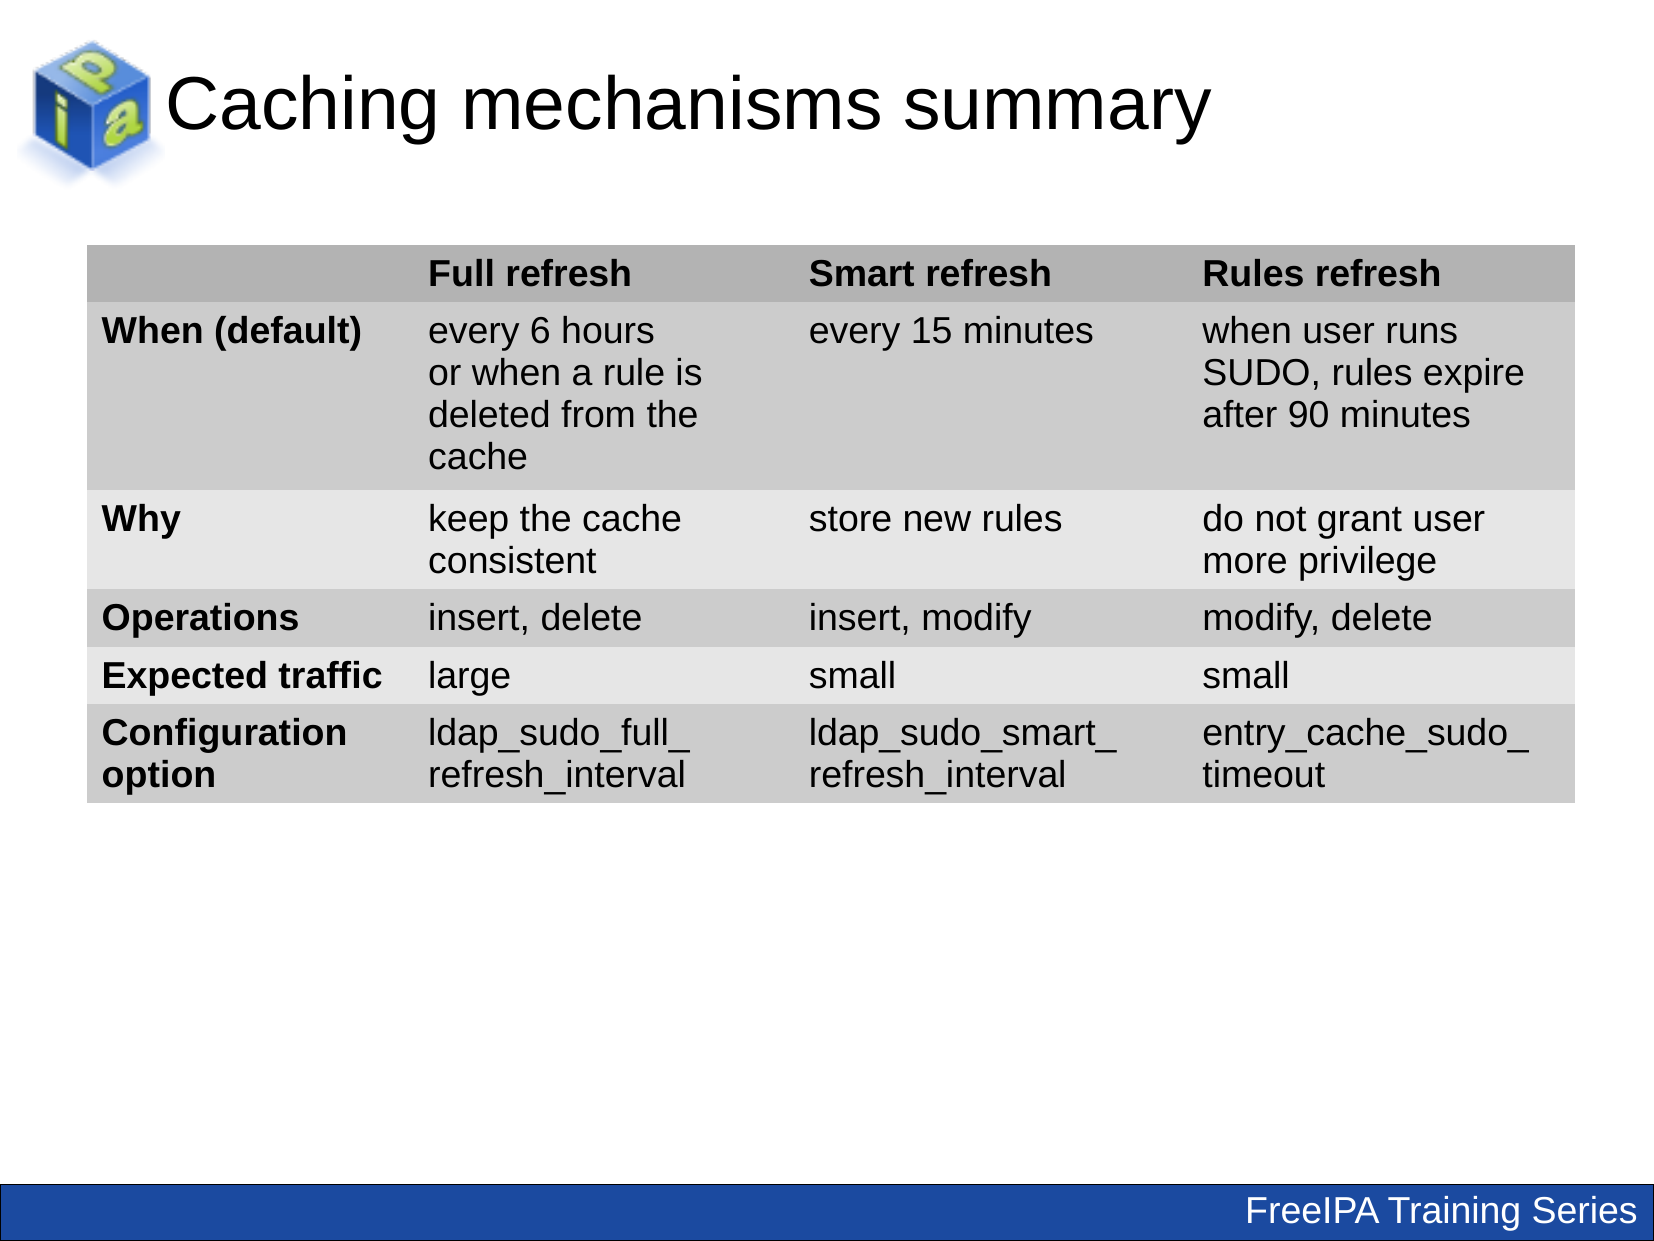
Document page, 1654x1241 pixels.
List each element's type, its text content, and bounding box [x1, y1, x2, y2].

table_cell When (default) [87, 302, 413, 490]
table_cell Configuration option [87, 704, 413, 803]
table_cell large [413, 647, 794, 704]
table_header Smart refresh [794, 245, 1188, 302]
picture [17, 34, 165, 193]
table_cell every 6 hours or when a rule is deleted from the cache [413, 302, 794, 490]
table_header Full refresh [413, 245, 794, 302]
table_cell do not grant user more privilege [1188, 490, 1575, 589]
table_cell insert, modify [794, 589, 1188, 647]
table_cell ldap_sudo_smart_ refresh_interval [794, 704, 1188, 803]
table_cell entry_cache_sudo_ timeout [1188, 704, 1575, 803]
table_cell every 15 minutes [794, 302, 1188, 490]
table_header Rules refresh [1188, 245, 1575, 302]
table_cell store new rules [794, 490, 1188, 589]
table_cell small [1188, 647, 1575, 704]
table_cell ldap_sudo_full_ refresh_interval [413, 704, 794, 803]
table_header [87, 245, 413, 302]
table_cell Why [87, 490, 413, 589]
table_cell insert, delete [413, 589, 794, 647]
table_cell when user runs SUDO, rules expire after 90 minutes [1188, 302, 1575, 490]
table_cell Expected traffic [87, 647, 413, 704]
table_cell small [794, 647, 1188, 704]
title Caching mechanisms summary [165, 0, 1654, 208]
table_cell modify, delete [1188, 589, 1575, 647]
table_cell keep the cache consistent [413, 490, 794, 589]
table_cell Operations [87, 589, 413, 647]
